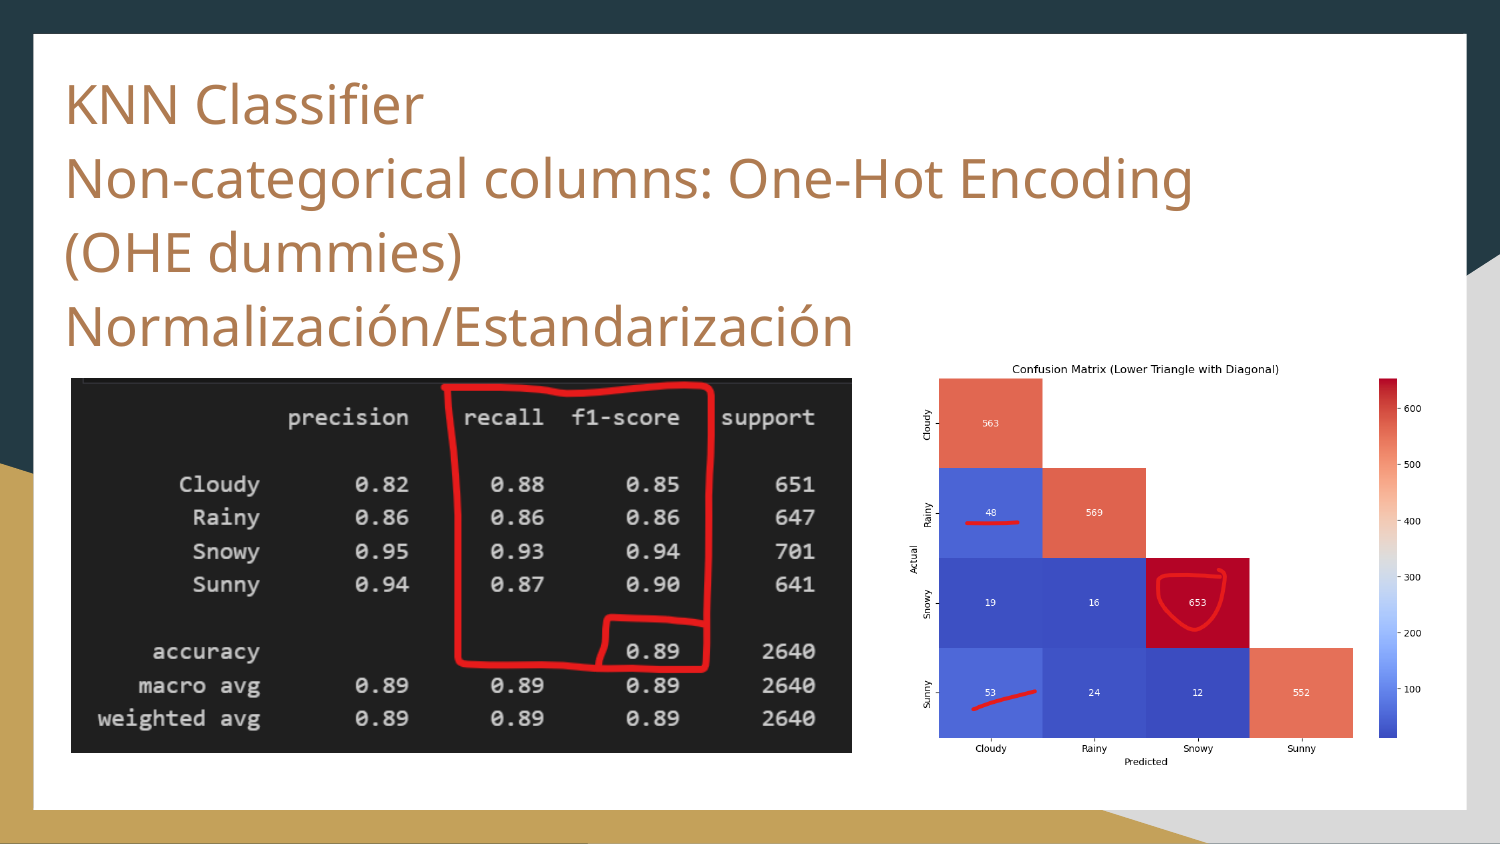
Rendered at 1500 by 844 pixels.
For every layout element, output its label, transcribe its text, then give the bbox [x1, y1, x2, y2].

picture [71, 378, 852, 753]
title KNN Classifier Non-categorical columns: One-Hot Encoding (OHE dummies) Normalización/Estandarización [49, 51, 1281, 379]
picture [903, 358, 1427, 774]
